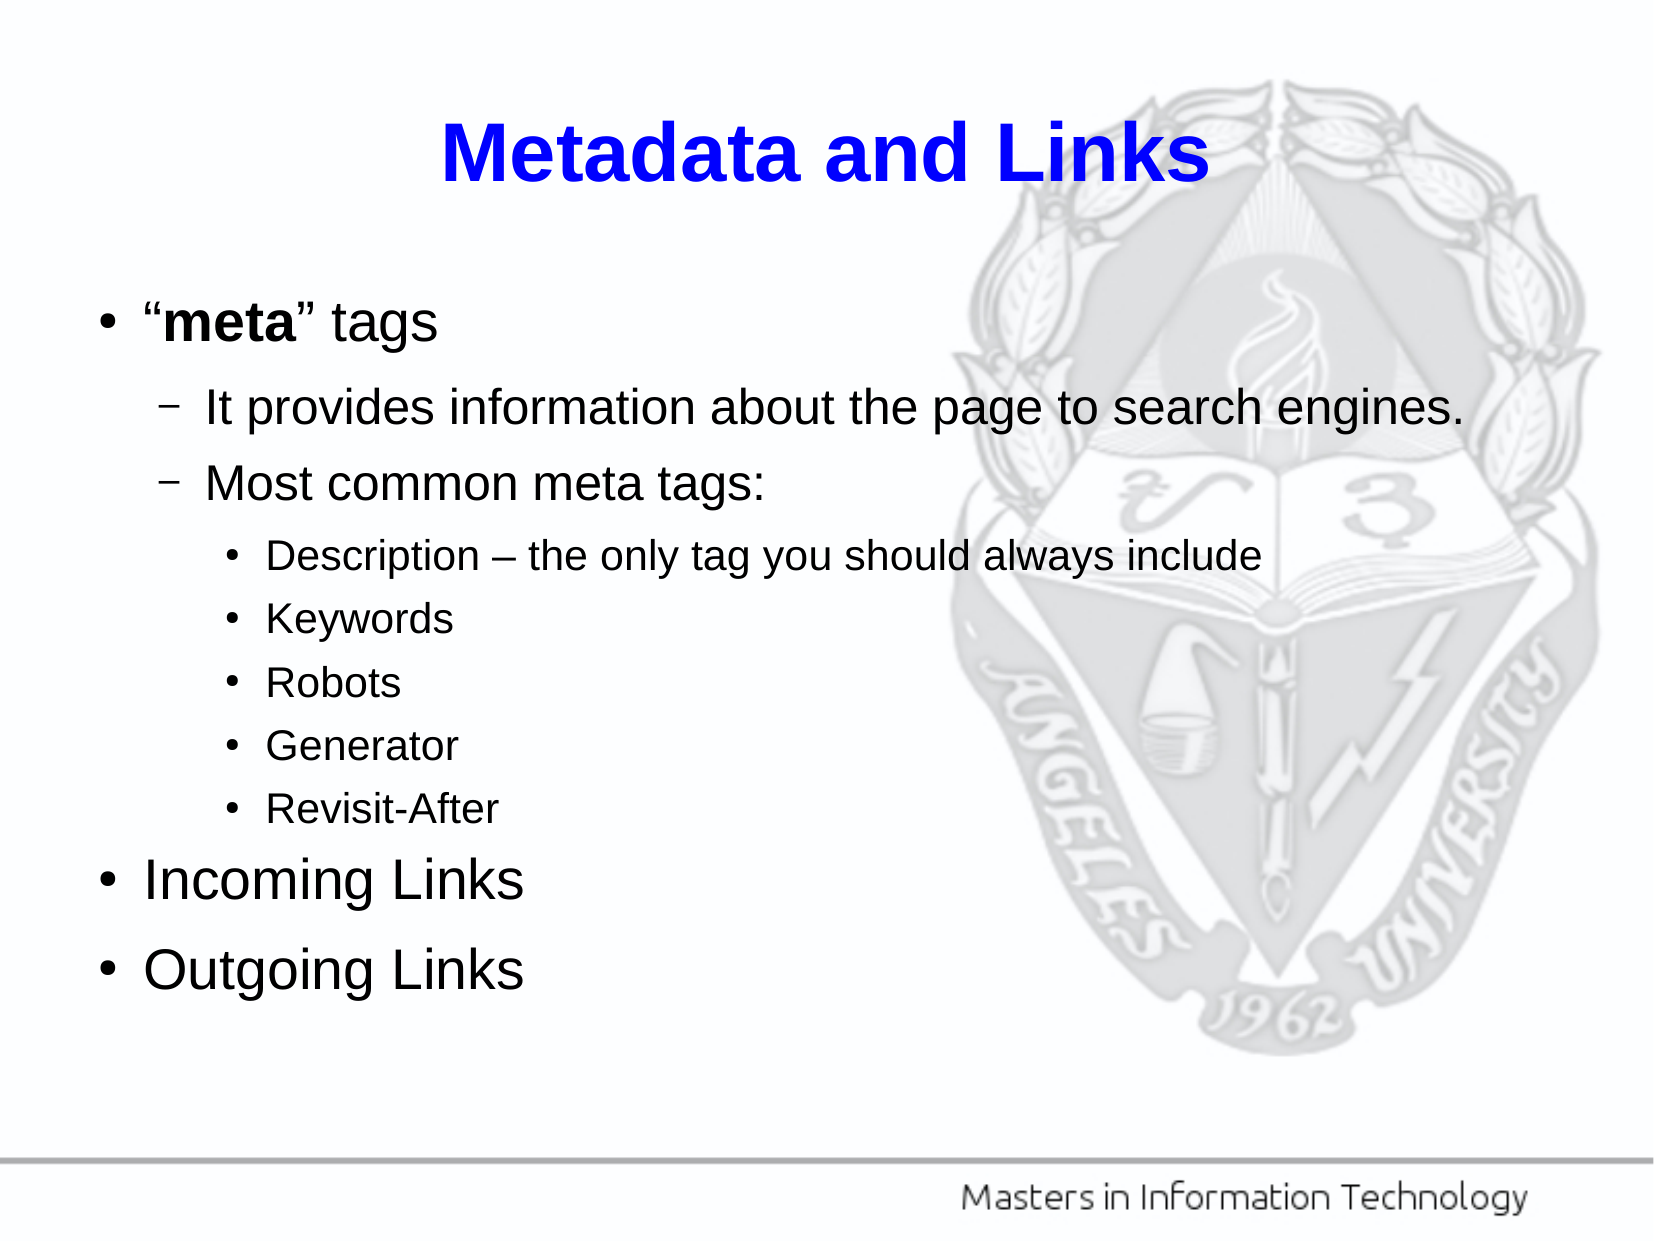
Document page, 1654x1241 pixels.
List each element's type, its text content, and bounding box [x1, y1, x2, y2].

title Metadata and Links [82, 49, 1571, 257]
list “meta” tags It provides information about the page to search engines. Most common meta tags: Description – the only tag you should always include Keywords Robots Generator Revisit-After Incoming Links Outgoing Links [82, 290, 1571, 1010]
picture [0, 0, 1654, 1241]
